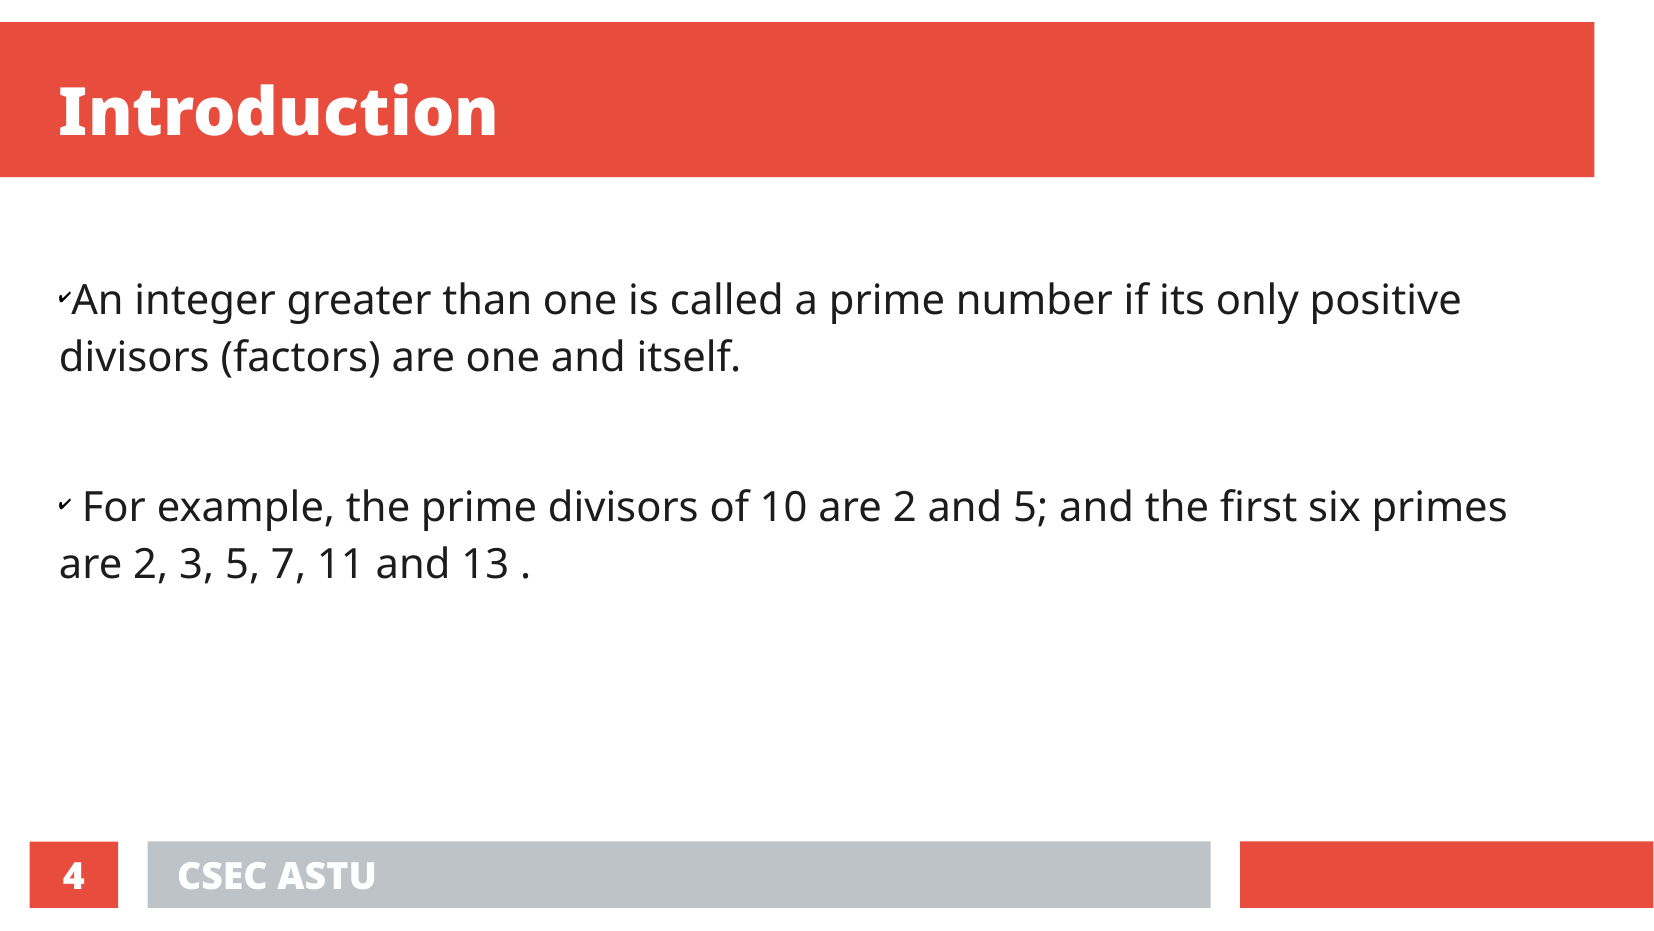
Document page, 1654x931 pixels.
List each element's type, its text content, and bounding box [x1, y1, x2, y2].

list An integer greater than one is called a prime number if its only positive divisors (factors) are one and itself. For example, the prime divisors of 10 are 2 and 5; and the first six primes are 2, 3, 5, 7, 11 and 13 . [59, 195, 1565, 820]
title Introduction [59, 44, 1595, 156]
